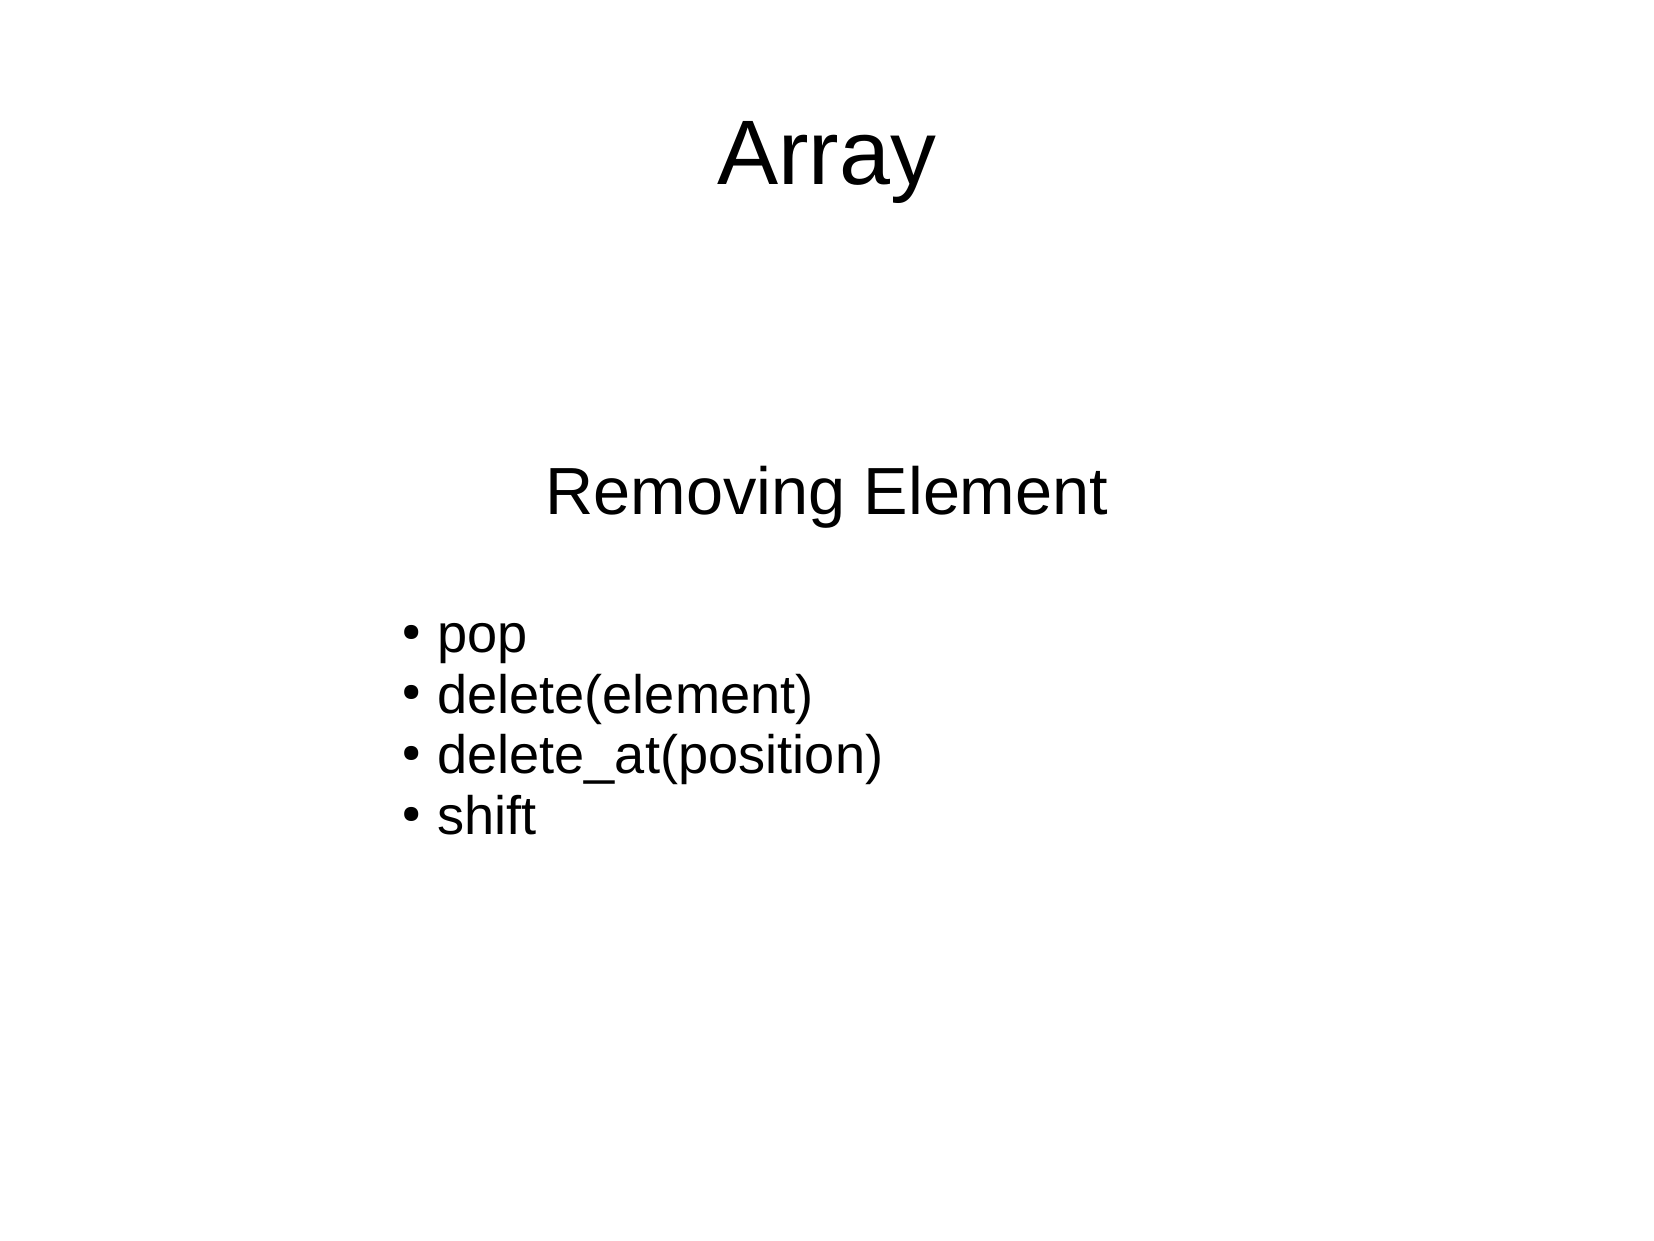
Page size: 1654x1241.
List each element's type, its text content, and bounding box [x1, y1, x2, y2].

title Array [82, 49, 1571, 257]
subtitle Removing Element pop delete(element) delete_at(position) shift [82, 290, 1571, 1010]
